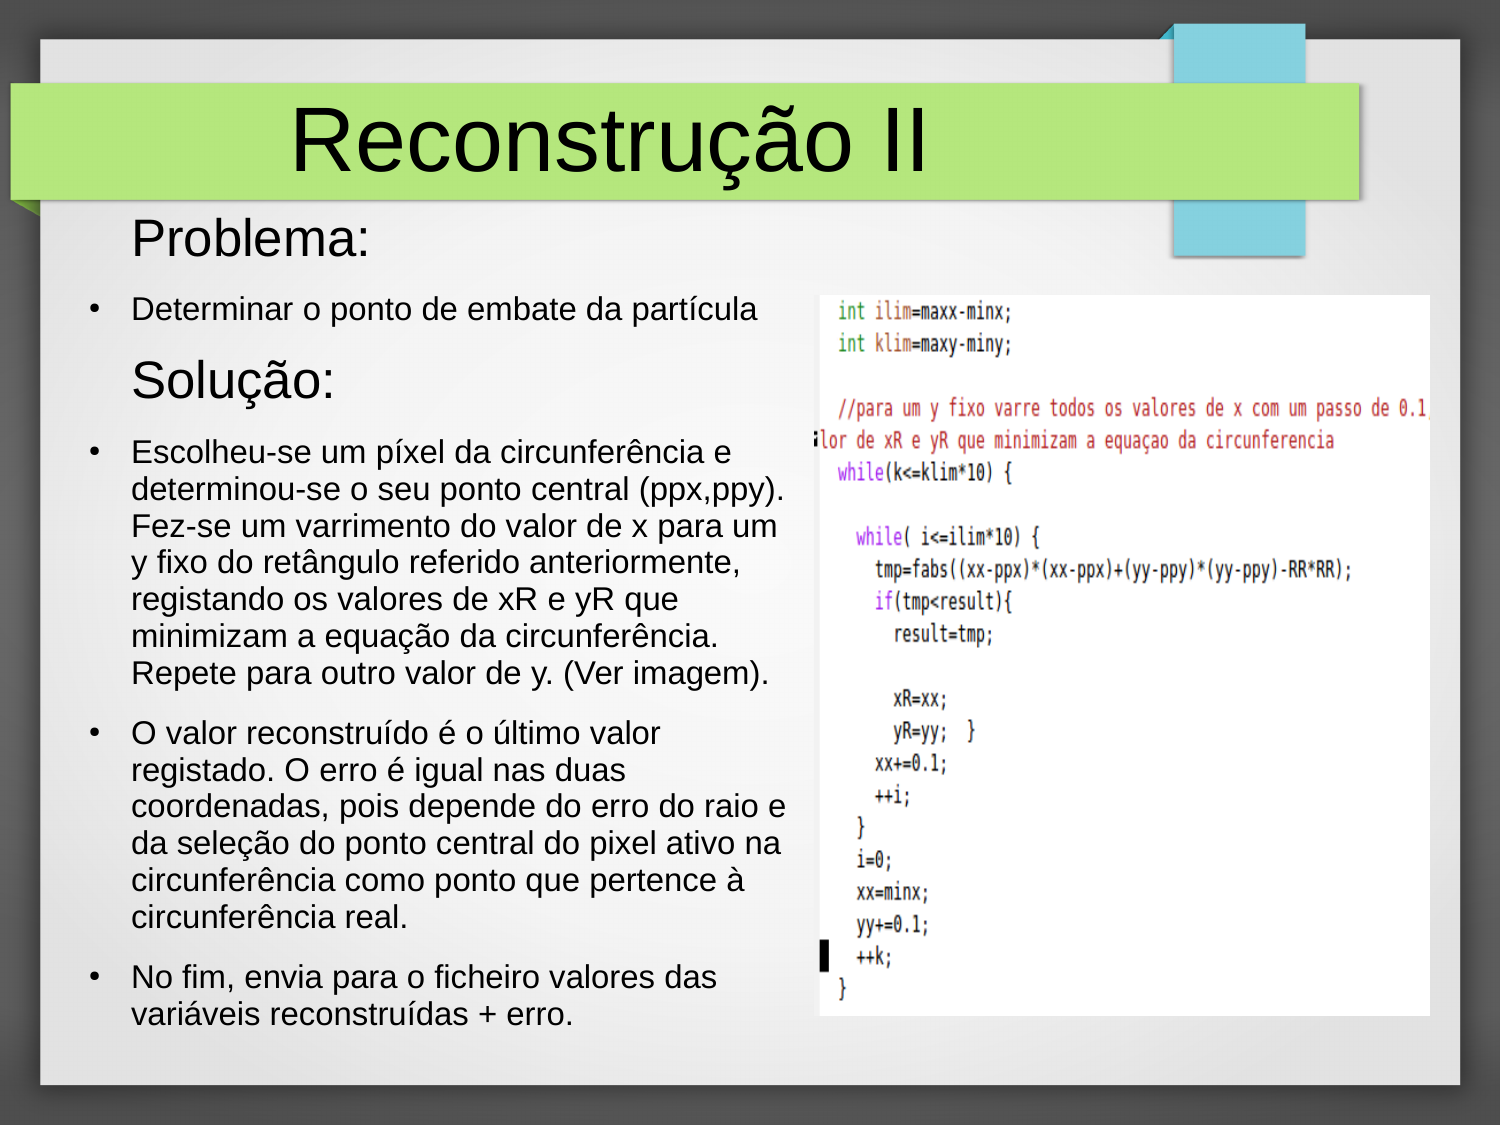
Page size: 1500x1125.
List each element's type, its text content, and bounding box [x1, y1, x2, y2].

picture [0, 0, 1500, 1125]
list Problema: Determinar o ponto de embate da partícula Solução: Escolheu-se um píxel da circunferência e determinou-se o seu ponto central (ppx,ppy). Fez-se um varrimento do valor de x para um y fixo do retângulo referido anteriormente, registando os valores de xR e yR que minimizam a equação da circunferência. Repete para outro valor de y. (Ver imagem). O valor reconstruído é o último valor registado. O erro é igual nas duas coordenadas, pois depende do erro do raio e da seleção do ponto central do pixel ativo na circunferência como ponto que pertence à circunferência real. No fim, envia para o ficheiro valores das variáveis reconstruídas + erro. [75, 208, 804, 1052]
title Reconstrução II [75, 85, 1147, 193]
